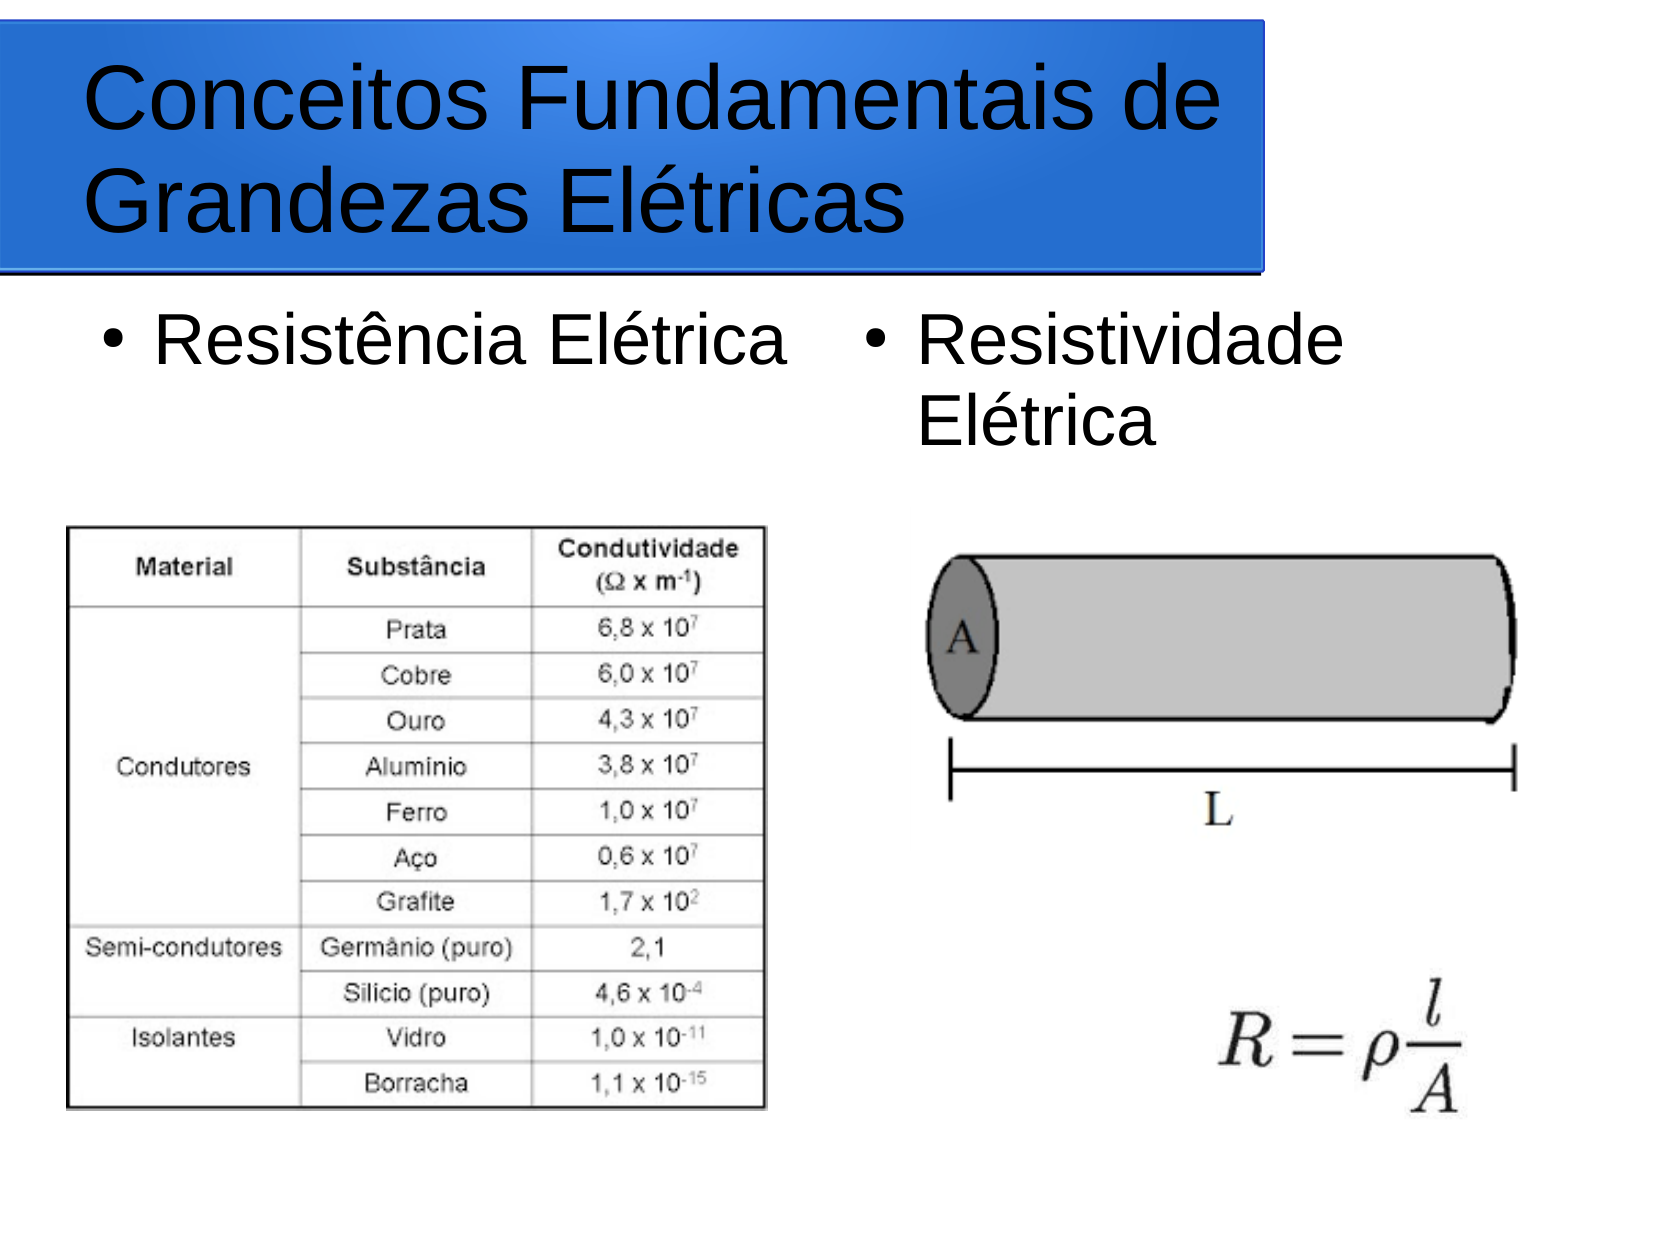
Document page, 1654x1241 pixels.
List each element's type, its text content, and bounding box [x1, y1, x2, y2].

list Resistência Elétrica [82, 299, 809, 1019]
title Conceitos Fundamentais de Grandezas Elétricas [82, 47, 1235, 253]
list Resistividade Elétrica [845, 299, 1572, 1019]
picture [909, 507, 1560, 851]
picture [1204, 956, 1488, 1135]
picture [66, 525, 768, 1111]
